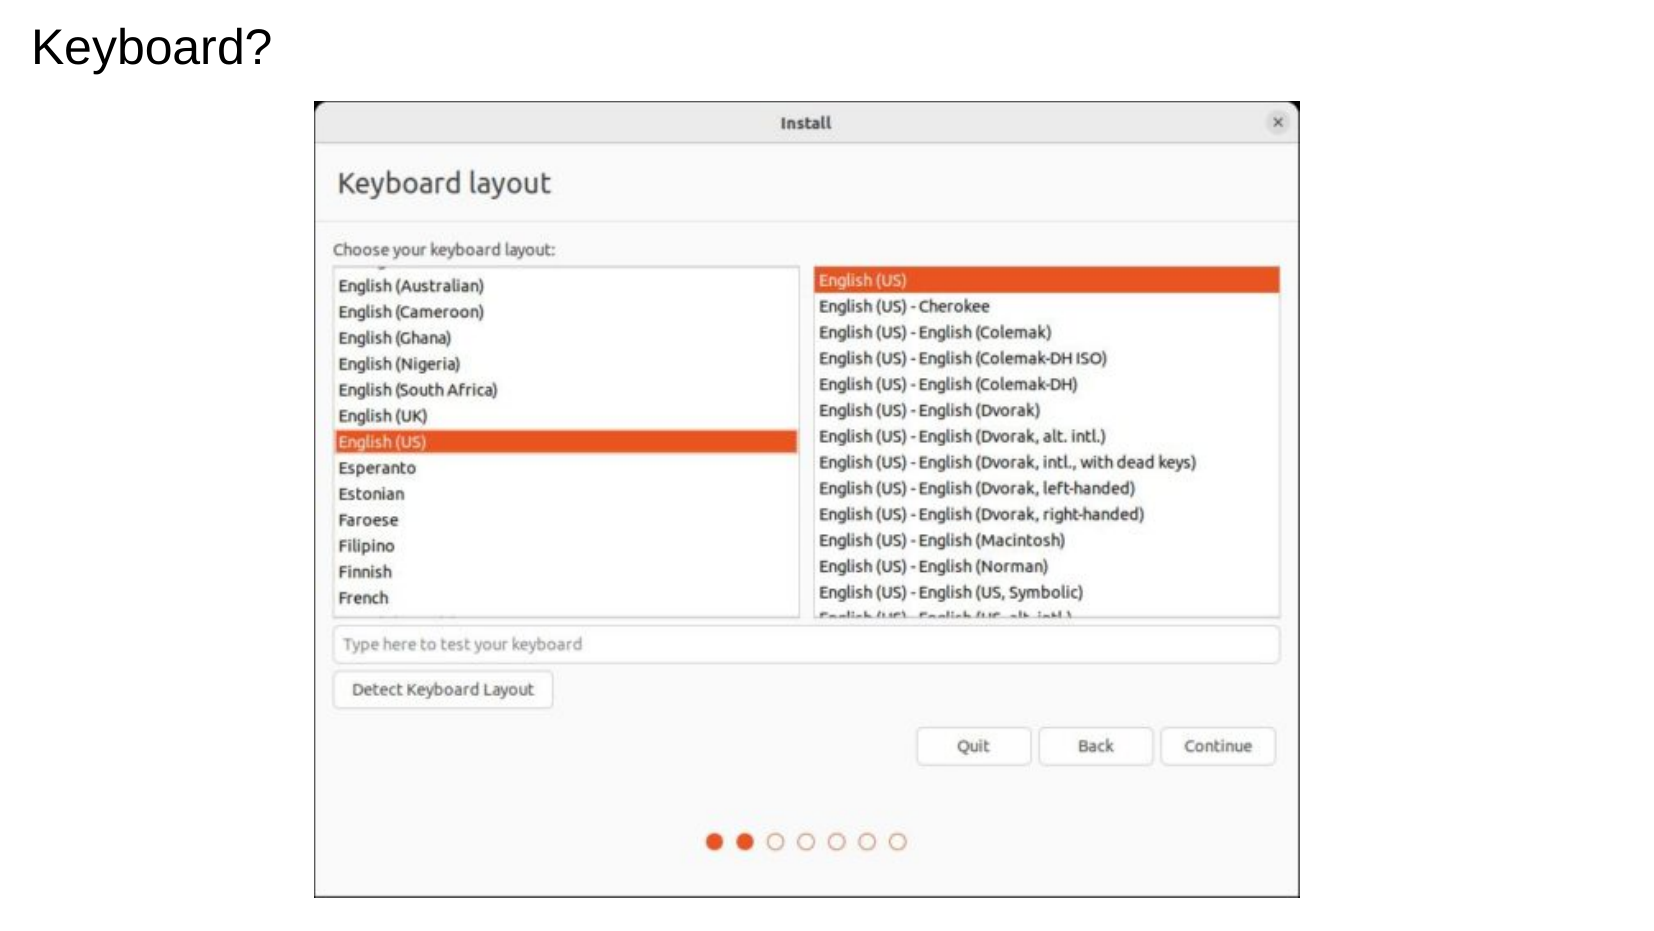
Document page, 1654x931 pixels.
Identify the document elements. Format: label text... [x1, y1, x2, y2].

picture [314, 101, 1300, 898]
subtitle Keyboard? [31, 18, 1520, 349]
